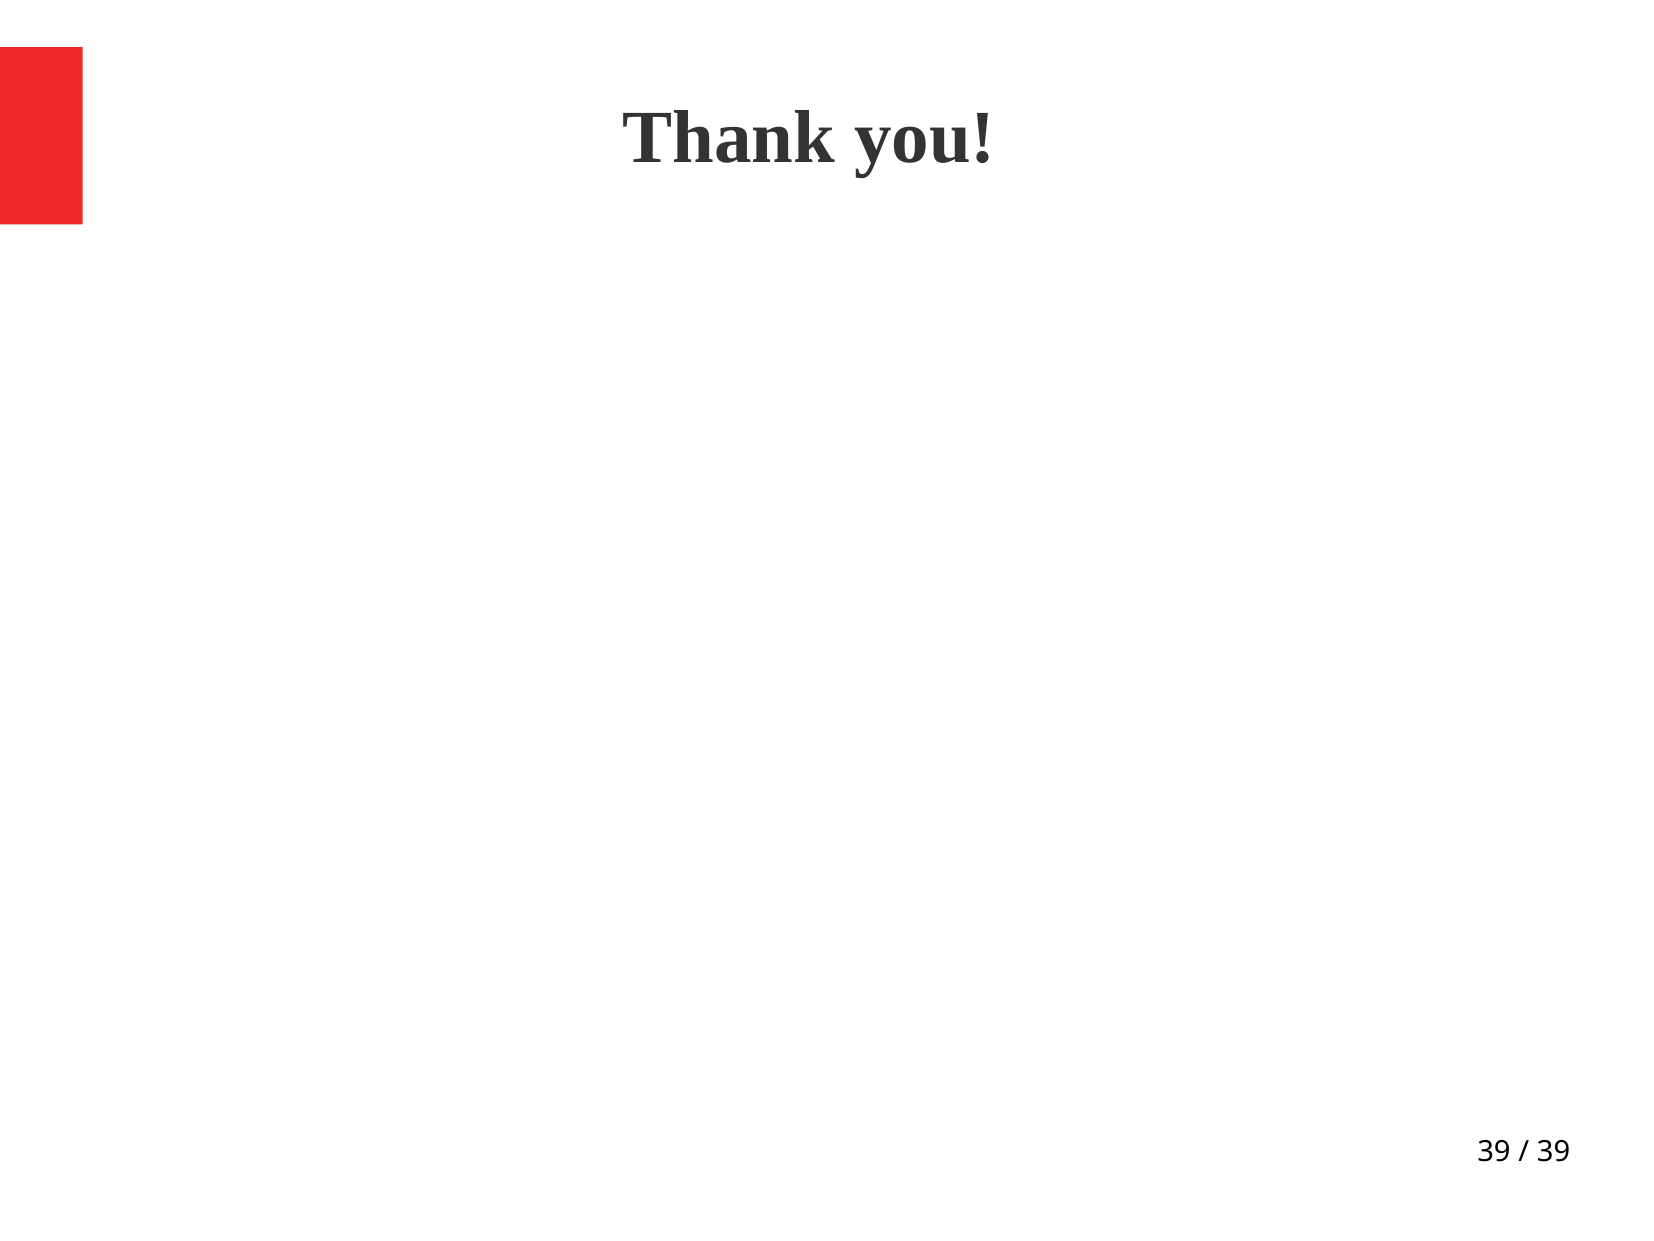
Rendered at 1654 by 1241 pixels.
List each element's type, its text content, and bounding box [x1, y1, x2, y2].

title Thank you! [118, 49, 1501, 226]
